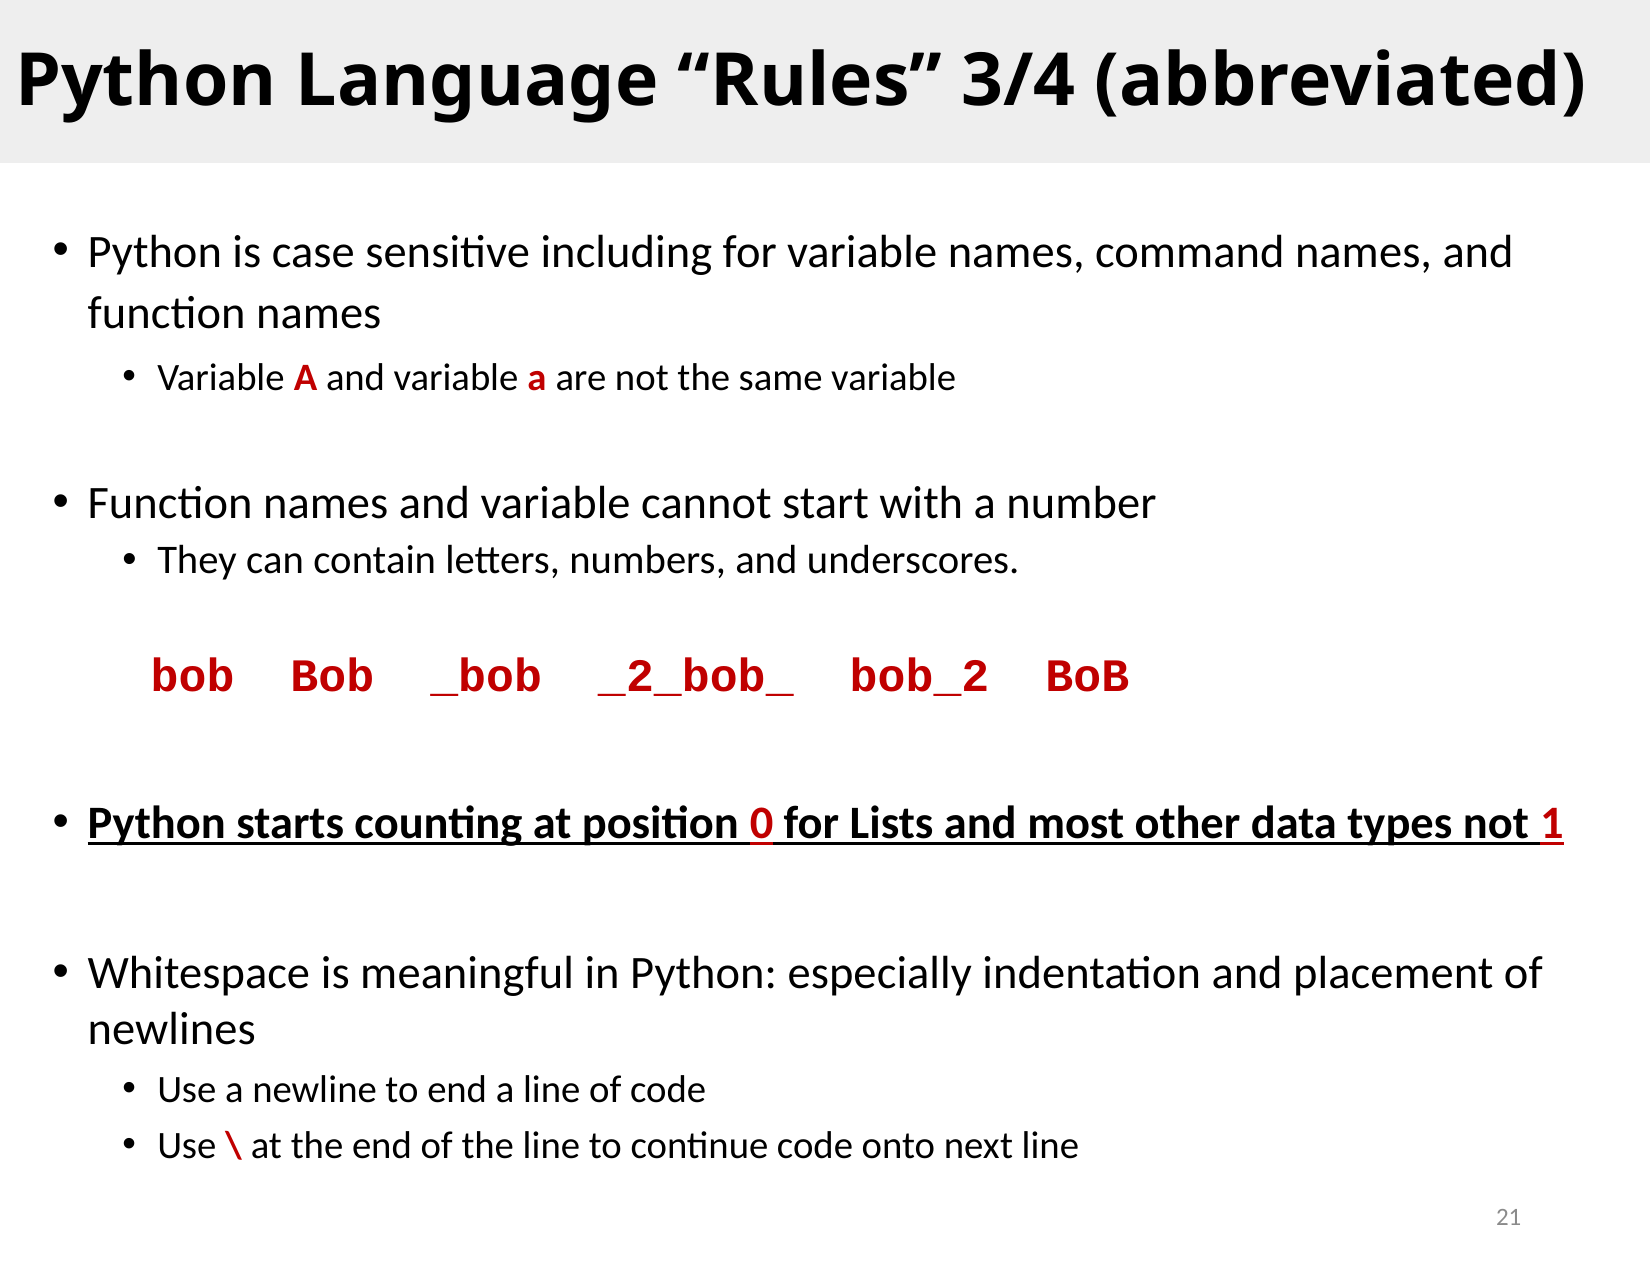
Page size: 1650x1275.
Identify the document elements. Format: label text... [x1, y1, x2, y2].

title Python Language “Rules” 3/4 (abbreviated) [0, 0, 1650, 163]
list Python is case sensitive including for variable names, command names, and function names Variable A and variable a are not the same variable Function names and variable cannot start with a number They can contain letters, numbers, and underscores. bob Bob _bob _2_bob_ bob_2 BoB Python starts counting at position 0 for Lists and most other data types not 1 Whitespace is meaningful in Python: especially indentation and placement of newlines Use a newline to end a line of code Use \ at the end of the line to continue code onto next line [37, 207, 1595, 1219]
